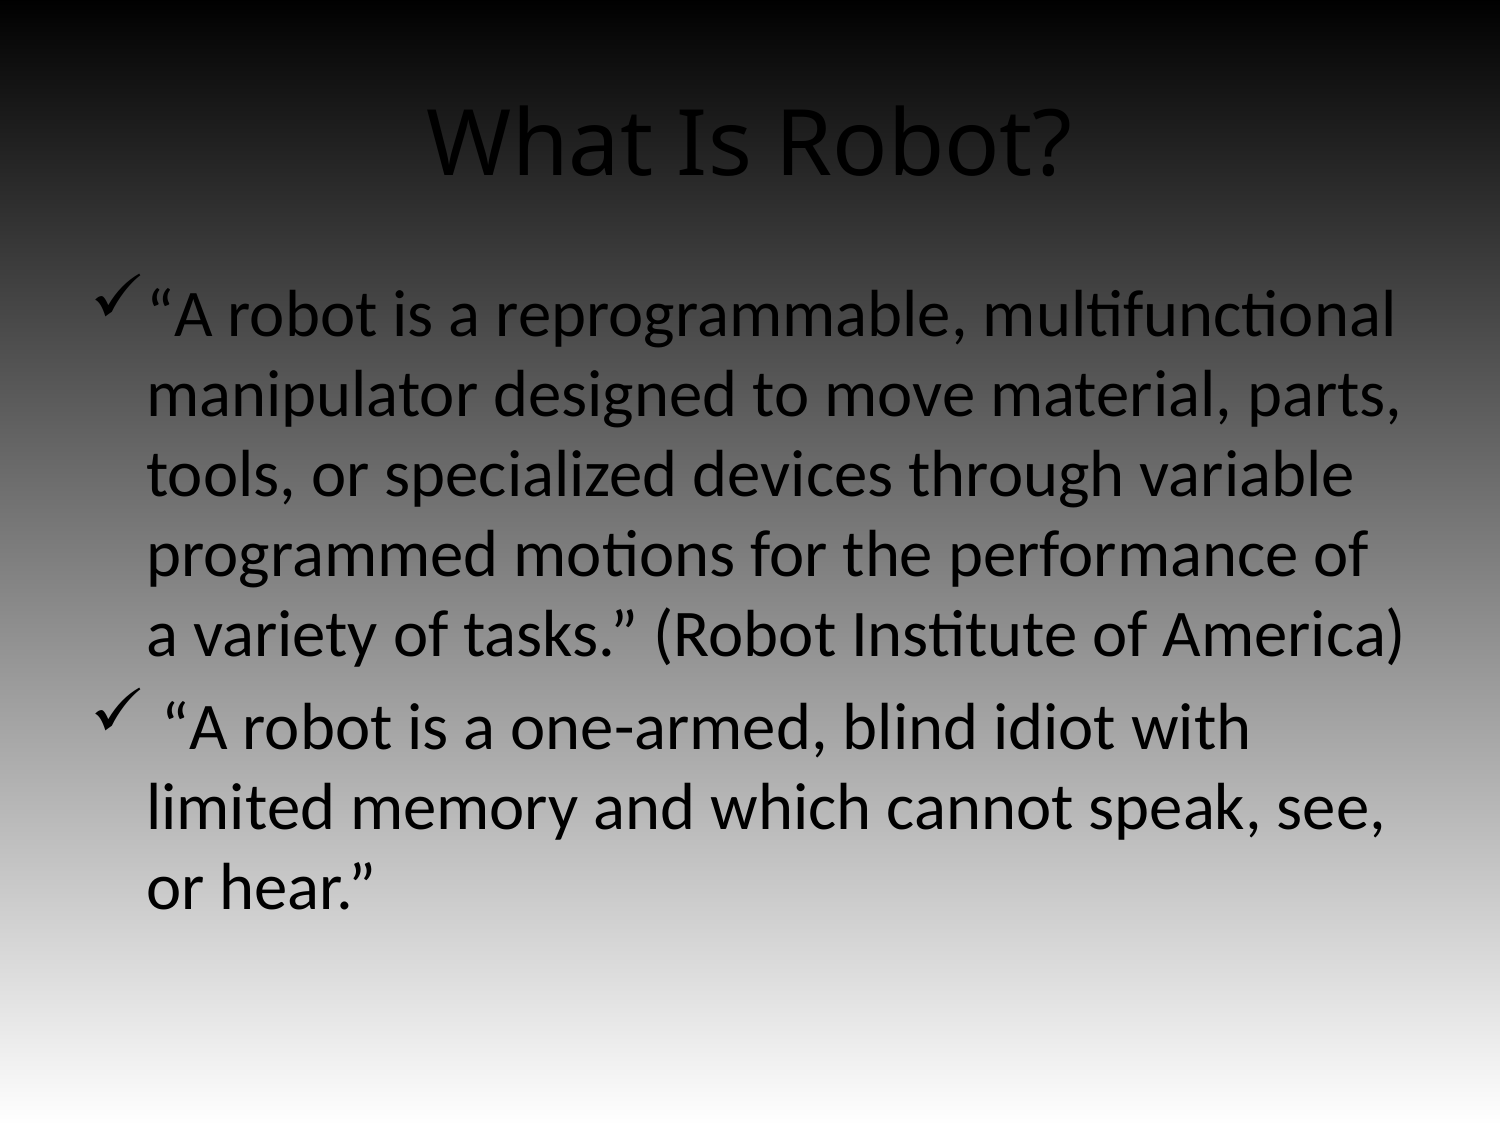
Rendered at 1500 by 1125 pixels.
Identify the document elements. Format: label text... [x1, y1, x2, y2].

list “A robot is a reprogrammable, multifunctional manipulator designed to move material, parts, tools, or specialized devices through variable programmed motions for the performance of a variety of tasks.” (Robot Institute of America) “A robot is a one-armed, blind idiot with limited memory and which cannot speak, see, or hear.” [75, 262, 1425, 1005]
title What Is Robot? [75, 45, 1425, 233]
